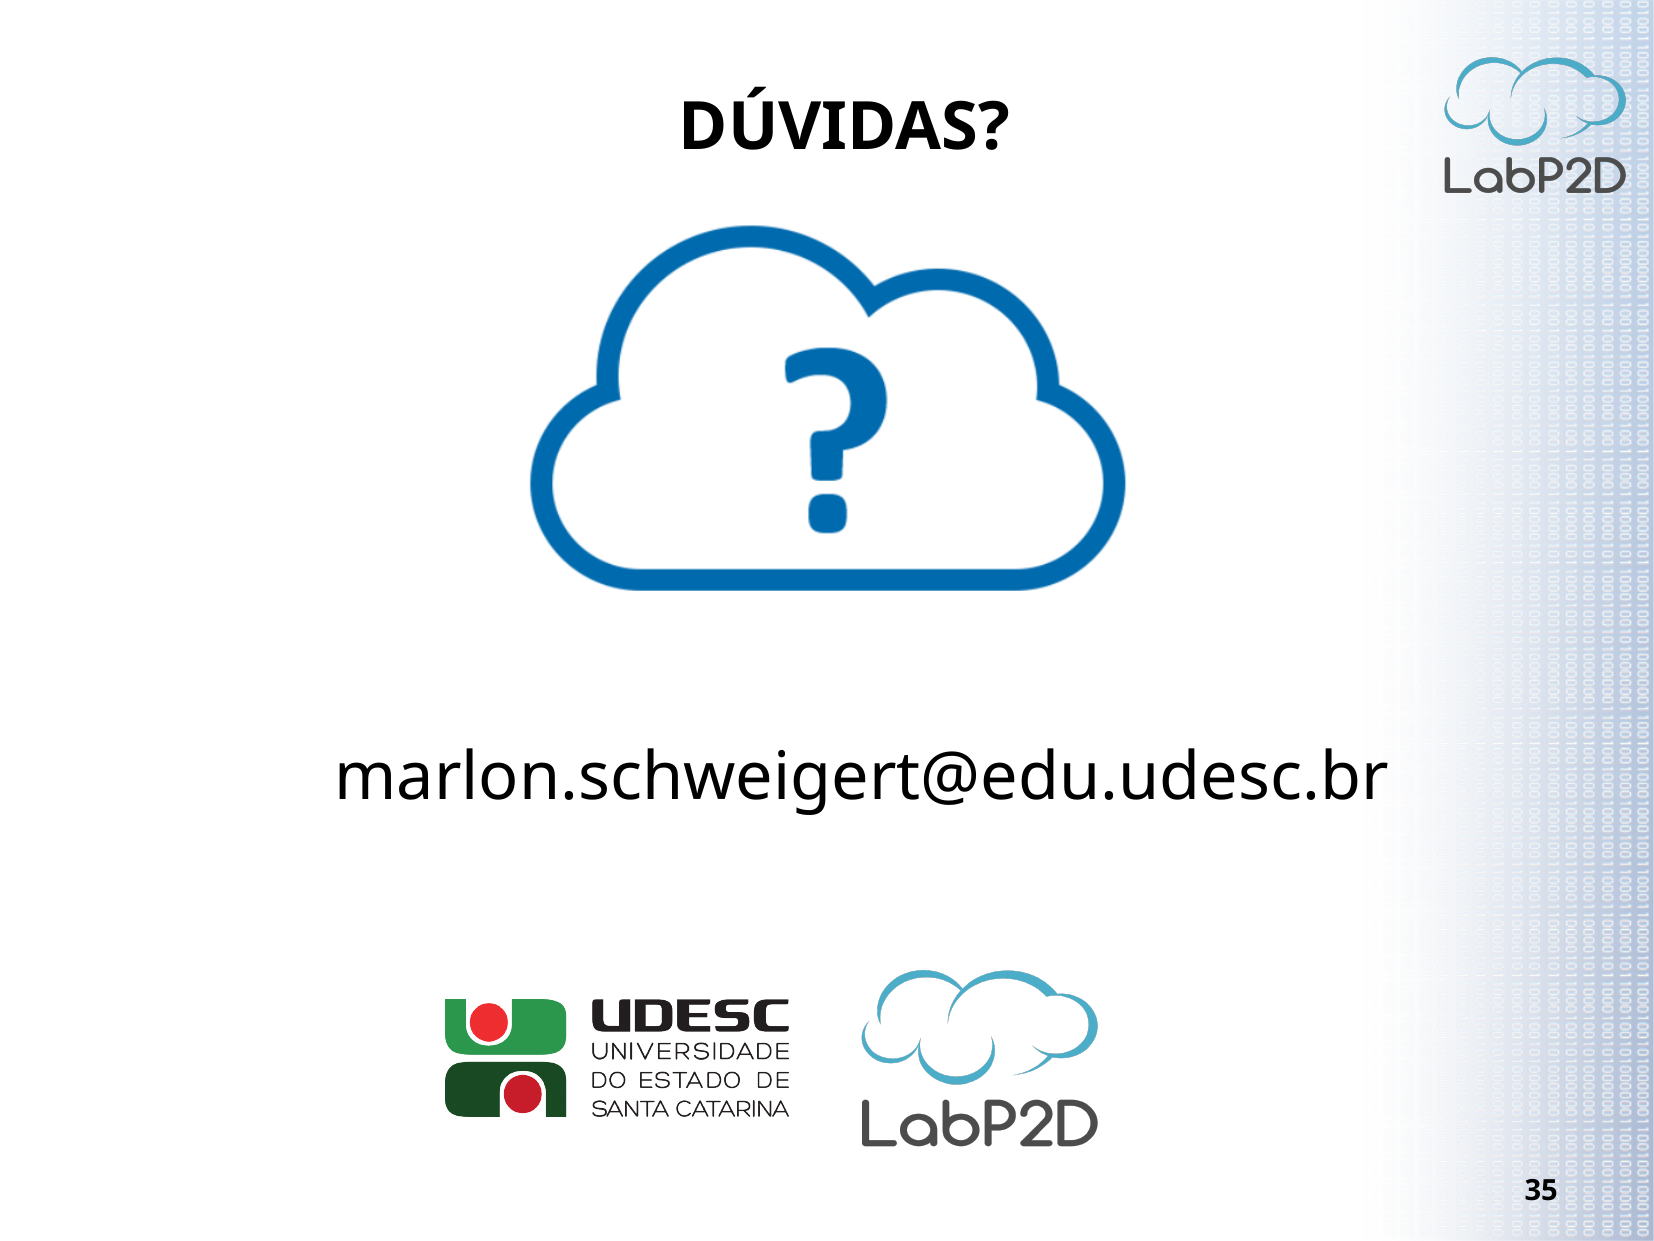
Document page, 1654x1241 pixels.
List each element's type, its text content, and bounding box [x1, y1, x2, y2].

title DÚVIDAS? [82, 19, 1571, 227]
list marlon.schweigert@edu.udesc.br [82, 661, 1571, 886]
picture [519, 222, 1138, 601]
picture [848, 958, 1111, 1158]
picture [445, 999, 789, 1117]
picture [1360, 1, 1654, 1240]
